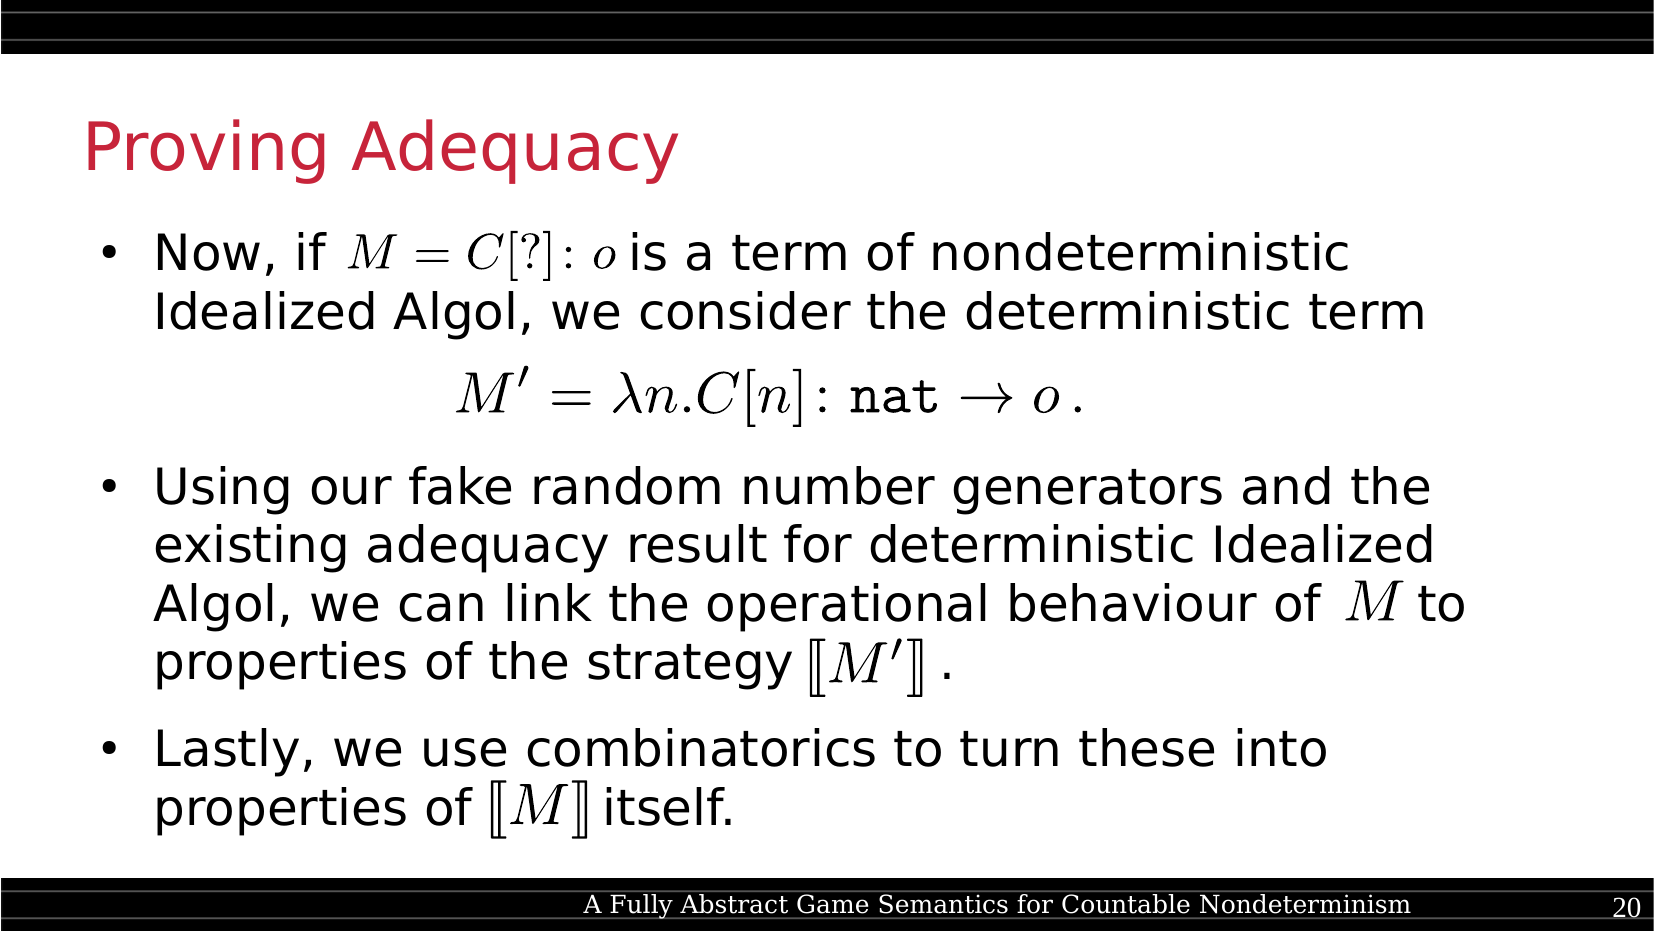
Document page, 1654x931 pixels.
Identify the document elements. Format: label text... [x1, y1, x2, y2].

text_box [345, 230, 617, 281]
picture [1, 0, 1654, 54]
picture [1, 878, 1654, 931]
text_box [803, 638, 930, 697]
text_box [484, 780, 594, 839]
text_box [1342, 580, 1406, 621]
title Proving Adequacy [82, 69, 1571, 224]
text_box [453, 365, 1086, 427]
list Now, if is a term of nondeterministic Idealized Algol, we consider the deterministic term Using our fake random number generators and the existing adequacy result for deterministic Idealized Algol, we can link the operational behaviour of to properties of the strategy . Lastly, we use combinatorics to turn these into properties of itself. [82, 224, 1571, 863]
